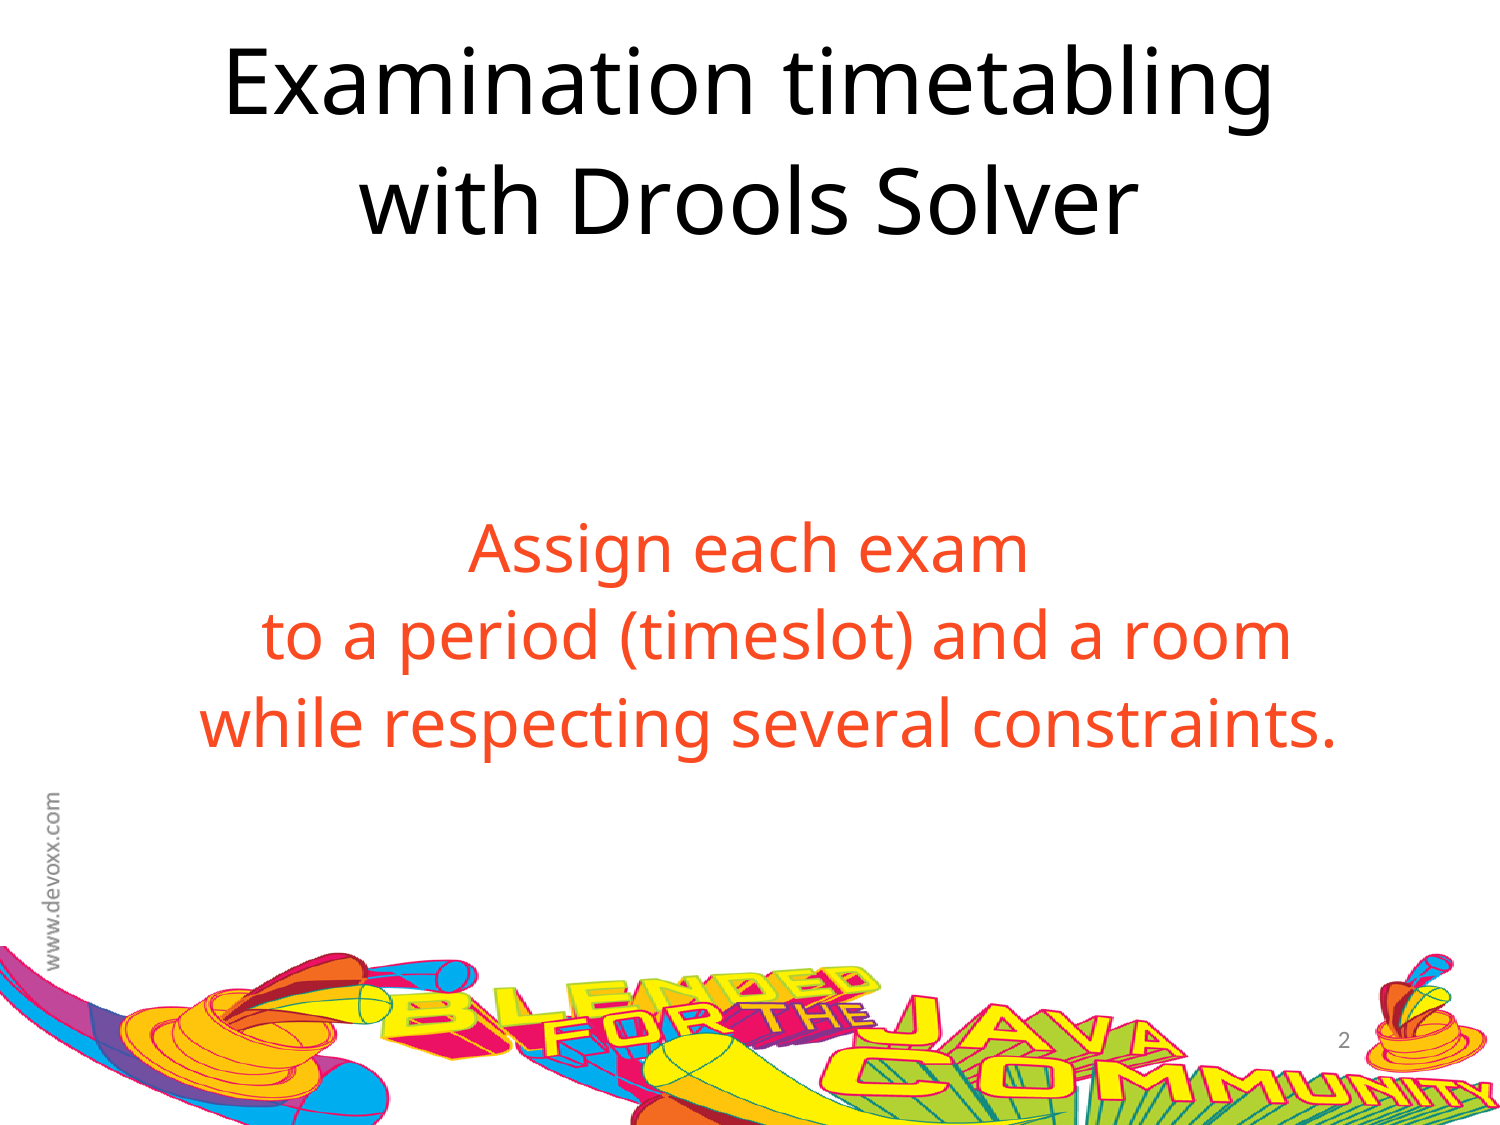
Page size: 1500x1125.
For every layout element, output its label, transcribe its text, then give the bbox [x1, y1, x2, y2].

title Examination timetabling with Drools Solver [75, 14, 1426, 262]
list Assign each exam to a period (timeslot) and a room while respecting several constraints. [75, 262, 1426, 1005]
picture [0, 757, 1500, 1125]
